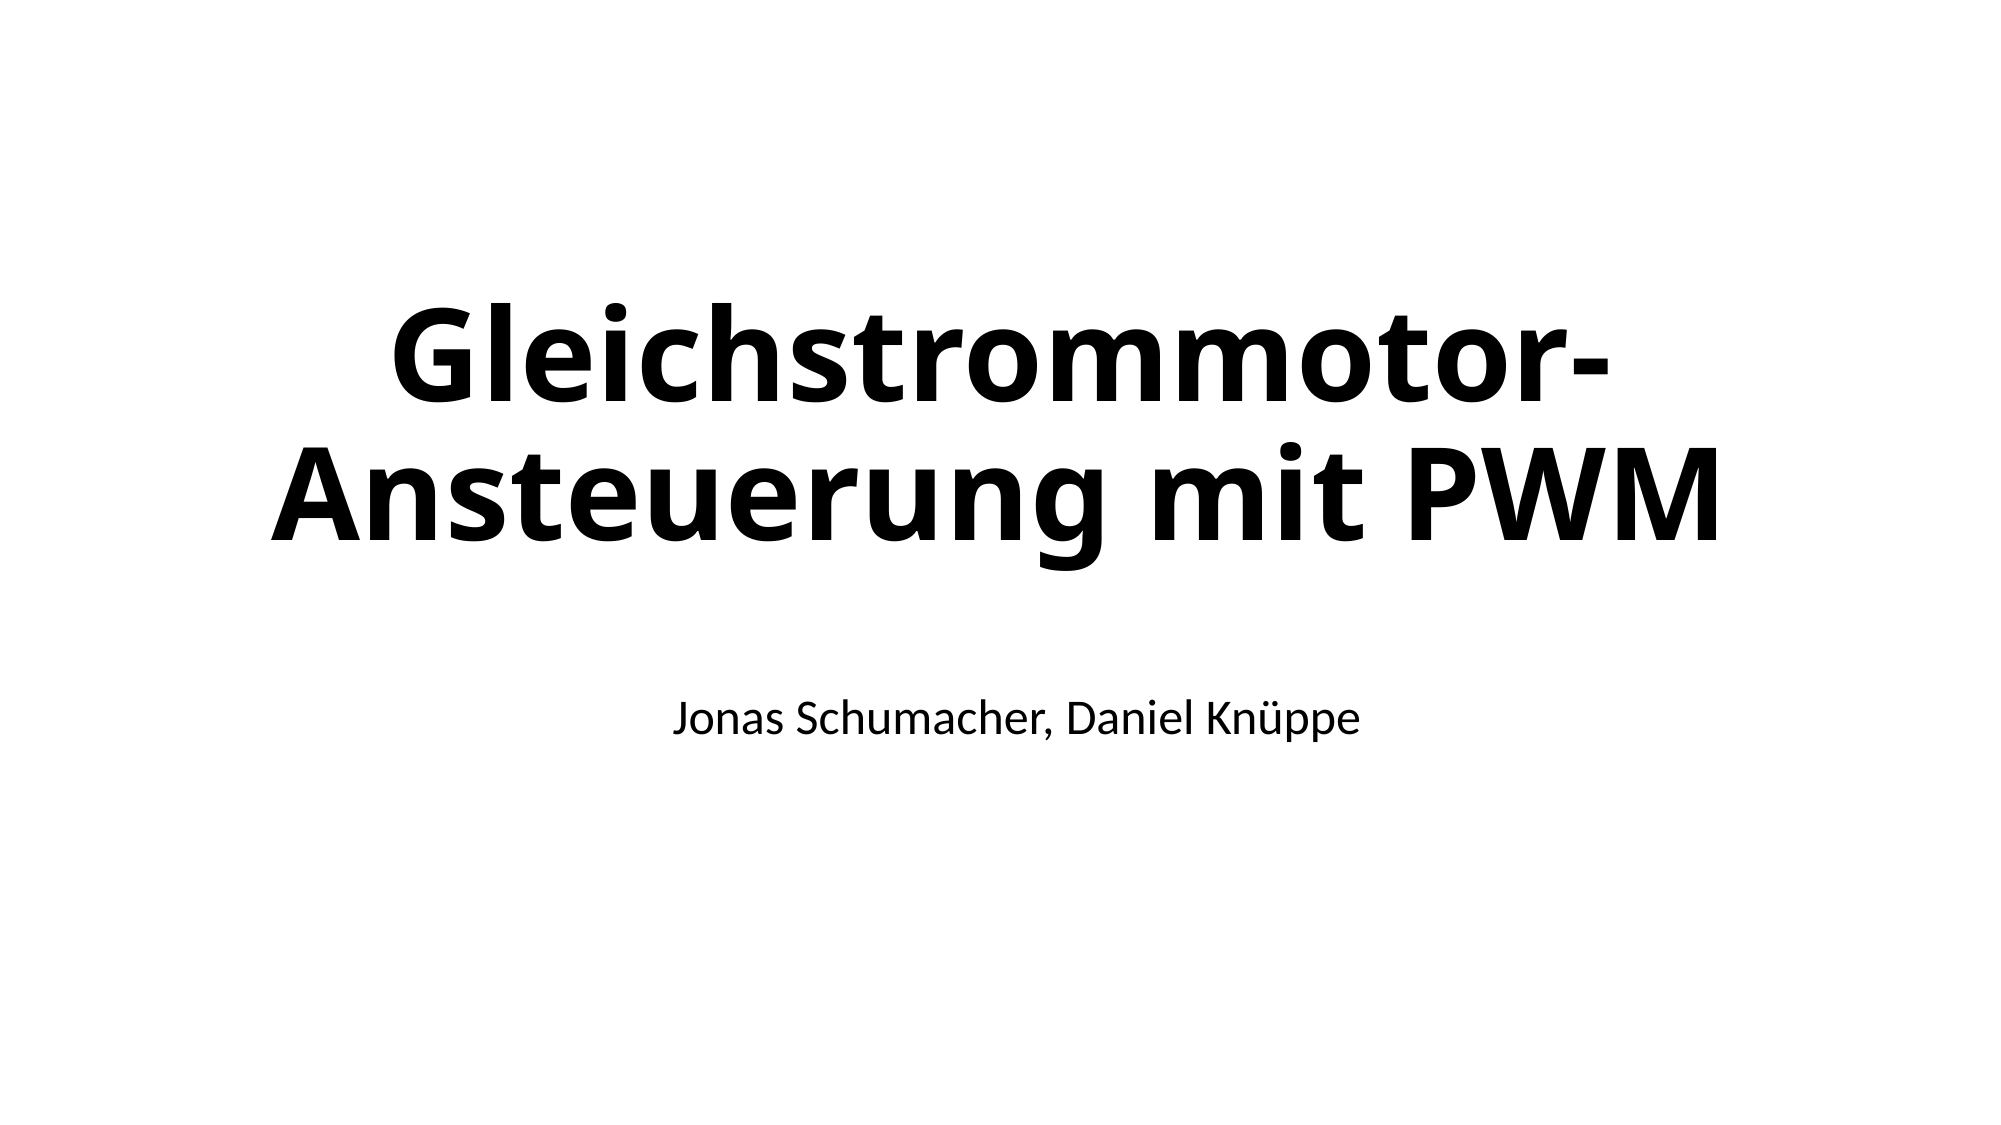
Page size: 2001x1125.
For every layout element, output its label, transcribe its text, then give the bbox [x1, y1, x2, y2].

title Gleichstrommotor- Ansteuerung mit PWM [249, 184, 1750, 576]
subtitle Jonas Schumacher, Daniel Knüppe [266, 683, 1767, 956]
